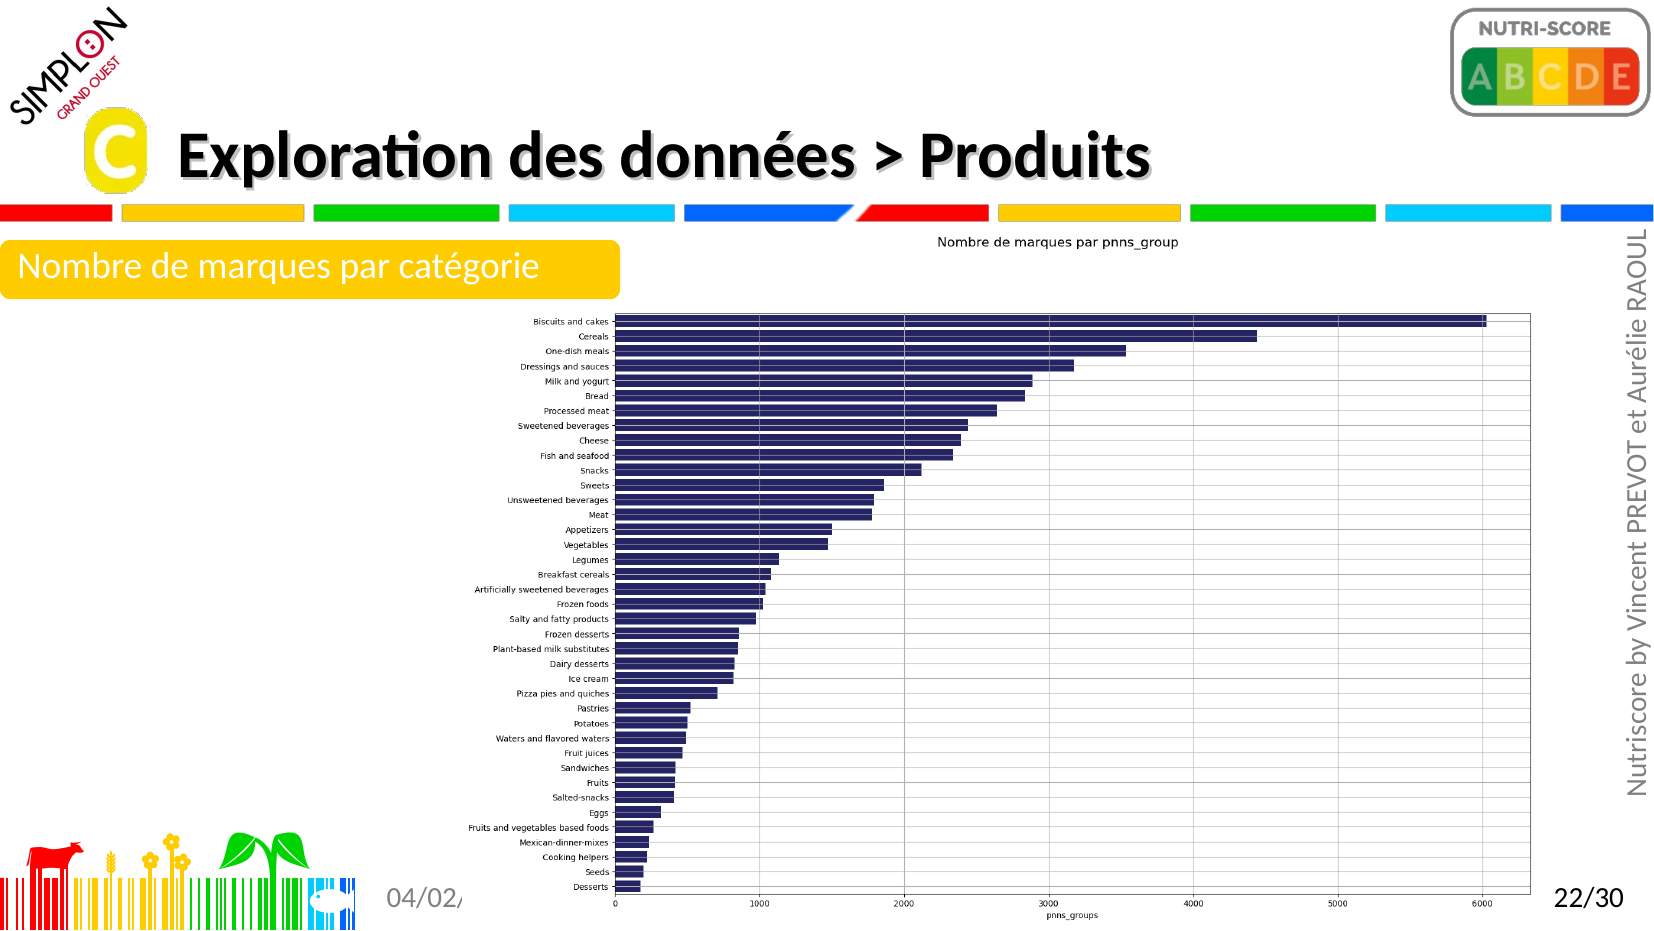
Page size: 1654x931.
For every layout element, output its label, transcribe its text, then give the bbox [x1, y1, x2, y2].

picture [82, 106, 151, 195]
picture [462, 231, 1536, 925]
picture [0, 826, 355, 930]
picture [0, 200, 1654, 225]
text_box Nombre de marques par catégorie [0, 240, 621, 300]
picture [1448, 4, 1654, 119]
picture [2, 2, 147, 147]
title Exploration des données > Produits [177, 108, 1571, 213]
